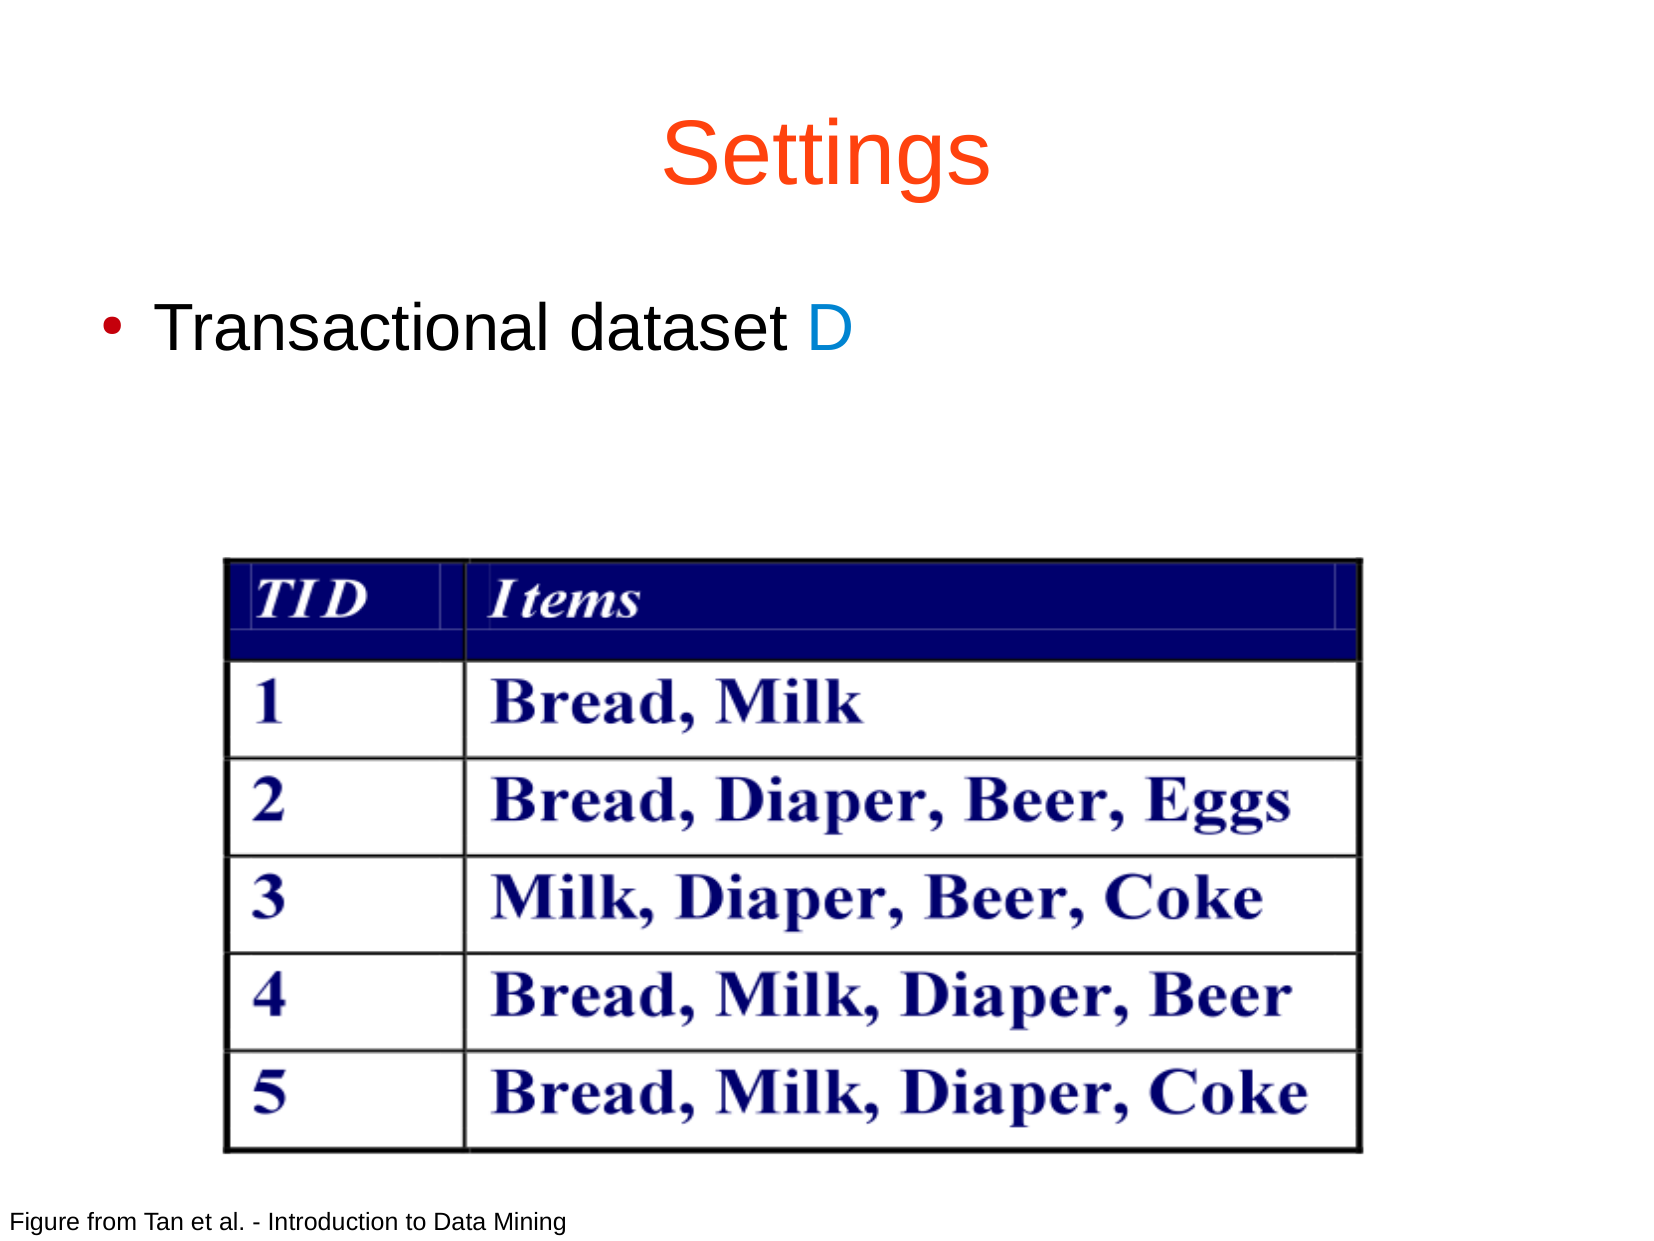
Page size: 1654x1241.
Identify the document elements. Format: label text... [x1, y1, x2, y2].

title Settings [82, 49, 1571, 257]
picture [191, 557, 1418, 1204]
text_box Figure from Tan et al. - Introduction to Data Mining [0, 1200, 581, 1241]
list Transactional dataset D [82, 290, 1538, 1010]
